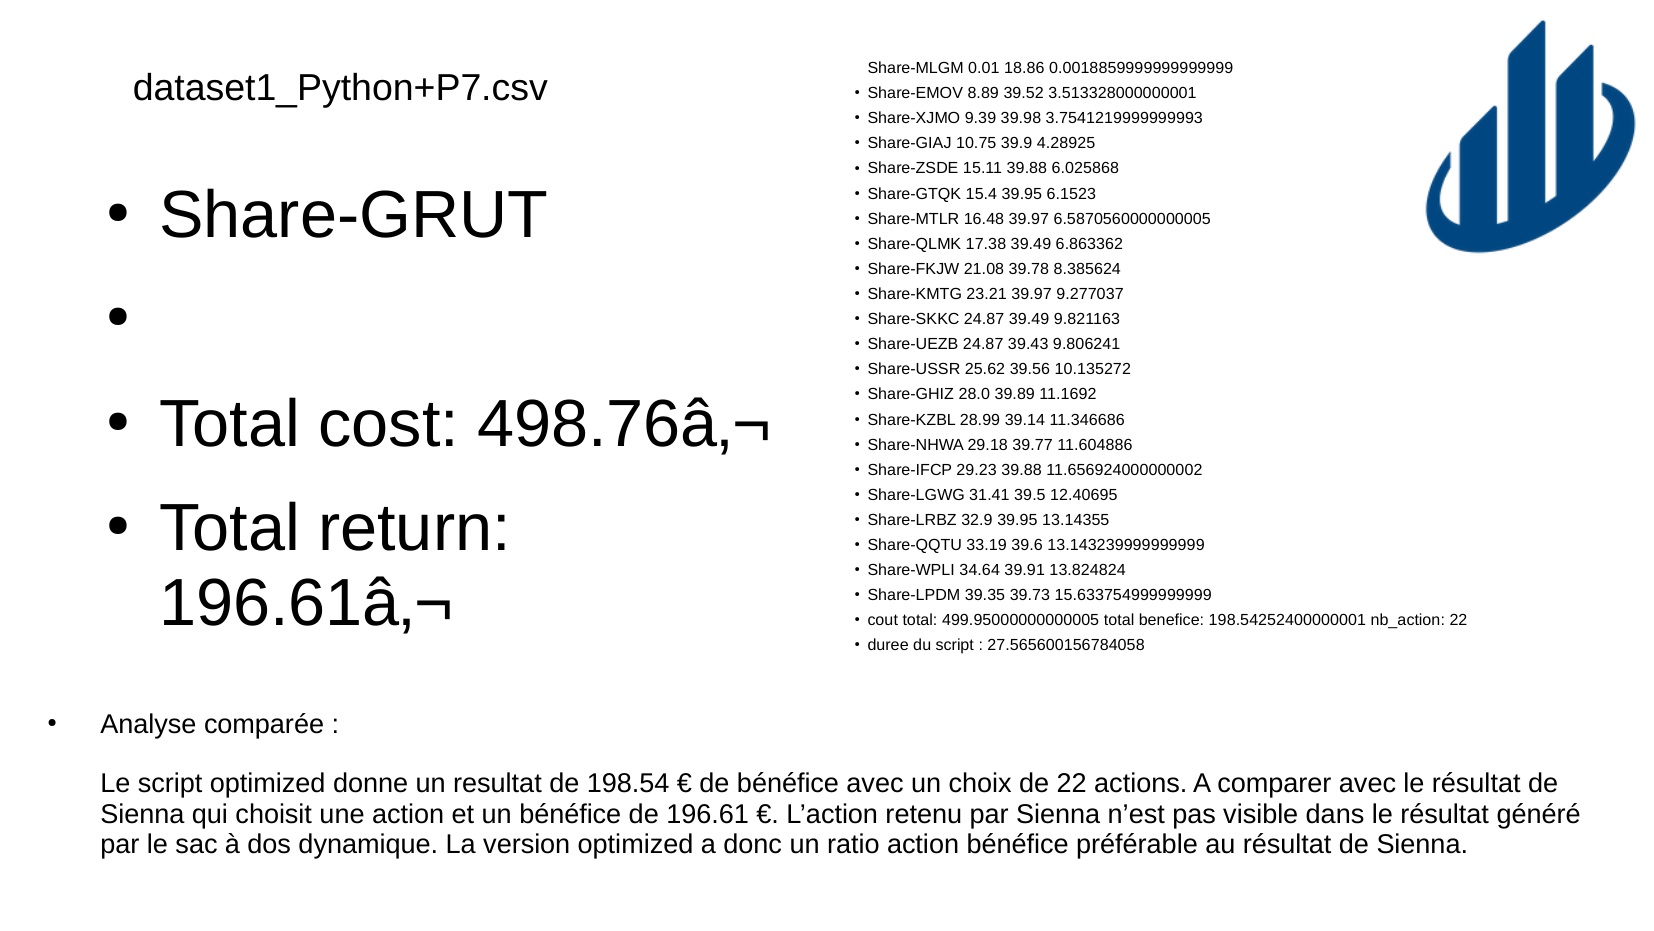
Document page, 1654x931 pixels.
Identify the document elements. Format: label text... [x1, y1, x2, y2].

list Share-MLGM 0.01 18.86 0.0018859999999999999 Share-EMOV 8.89 39.52 3.513328000000001 Share-XJMO 9.39 39.98 3.7541219999999993 Share-GIAJ 10.75 39.9 4.28925 Share-ZSDE 15.11 39.88 6.025868 Share-GTQK 15.4 39.95 6.1523 Share-MTLR 16.48 39.97 6.5870560000000005 Share-QLMK 17.38 39.49 6.863362 Share-FKJW 21.08 39.78 8.385624 Share-KMTG 23.21 39.97 9.277037 Share-SKKC 24.87 39.49 9.821163 Share-UEZB 24.87 39.43 9.806241 Share-USSR 25.62 39.56 10.135272 Share-GHIZ 28.0 39.89 11.1692 Share-KZBL 28.99 39.14 11.346686 Share-NHWA 29.18 39.77 11.604886 Share-IFCP 29.23 39.88 11.656924000000002 Share-LGWG 31.41 39.5 12.40695 Share-LRBZ 32.9 39.95 13.14355 Share-QQTU 33.19 39.6 13.143239999999999 Share-WPLI 34.64 39.91 13.824824 Share-LPDM 39.35 39.73 15.633754999999999 cout total: 499.95000000000005 total benefice: 198.54252400000001 nb_action: 22 duree du script : 27.565600156784058 [850, 59, 1565, 680]
text_box dataset1_Python+P7.csv [118, 59, 650, 119]
list Share-GRUT Total cost: 498.76â‚¬ Total return: 196.61â‚¬ [88, 177, 804, 650]
list Analyse comparée : Le script optimized donne un resultat de 198.54 € de bénéfice avec un choix de 22 actions. A comparer avec le résultat de Sienna qui choisit une action et un bénéfice de 196.61 €. L’action retenu par Sienna n’est pas visible dans le résultat généré par le sac à dos dynamique. La version optimized a donc un ratio action bénéfice préférable au résultat de Sienna. [29, 708, 1625, 916]
picture [1417, 12, 1642, 266]
